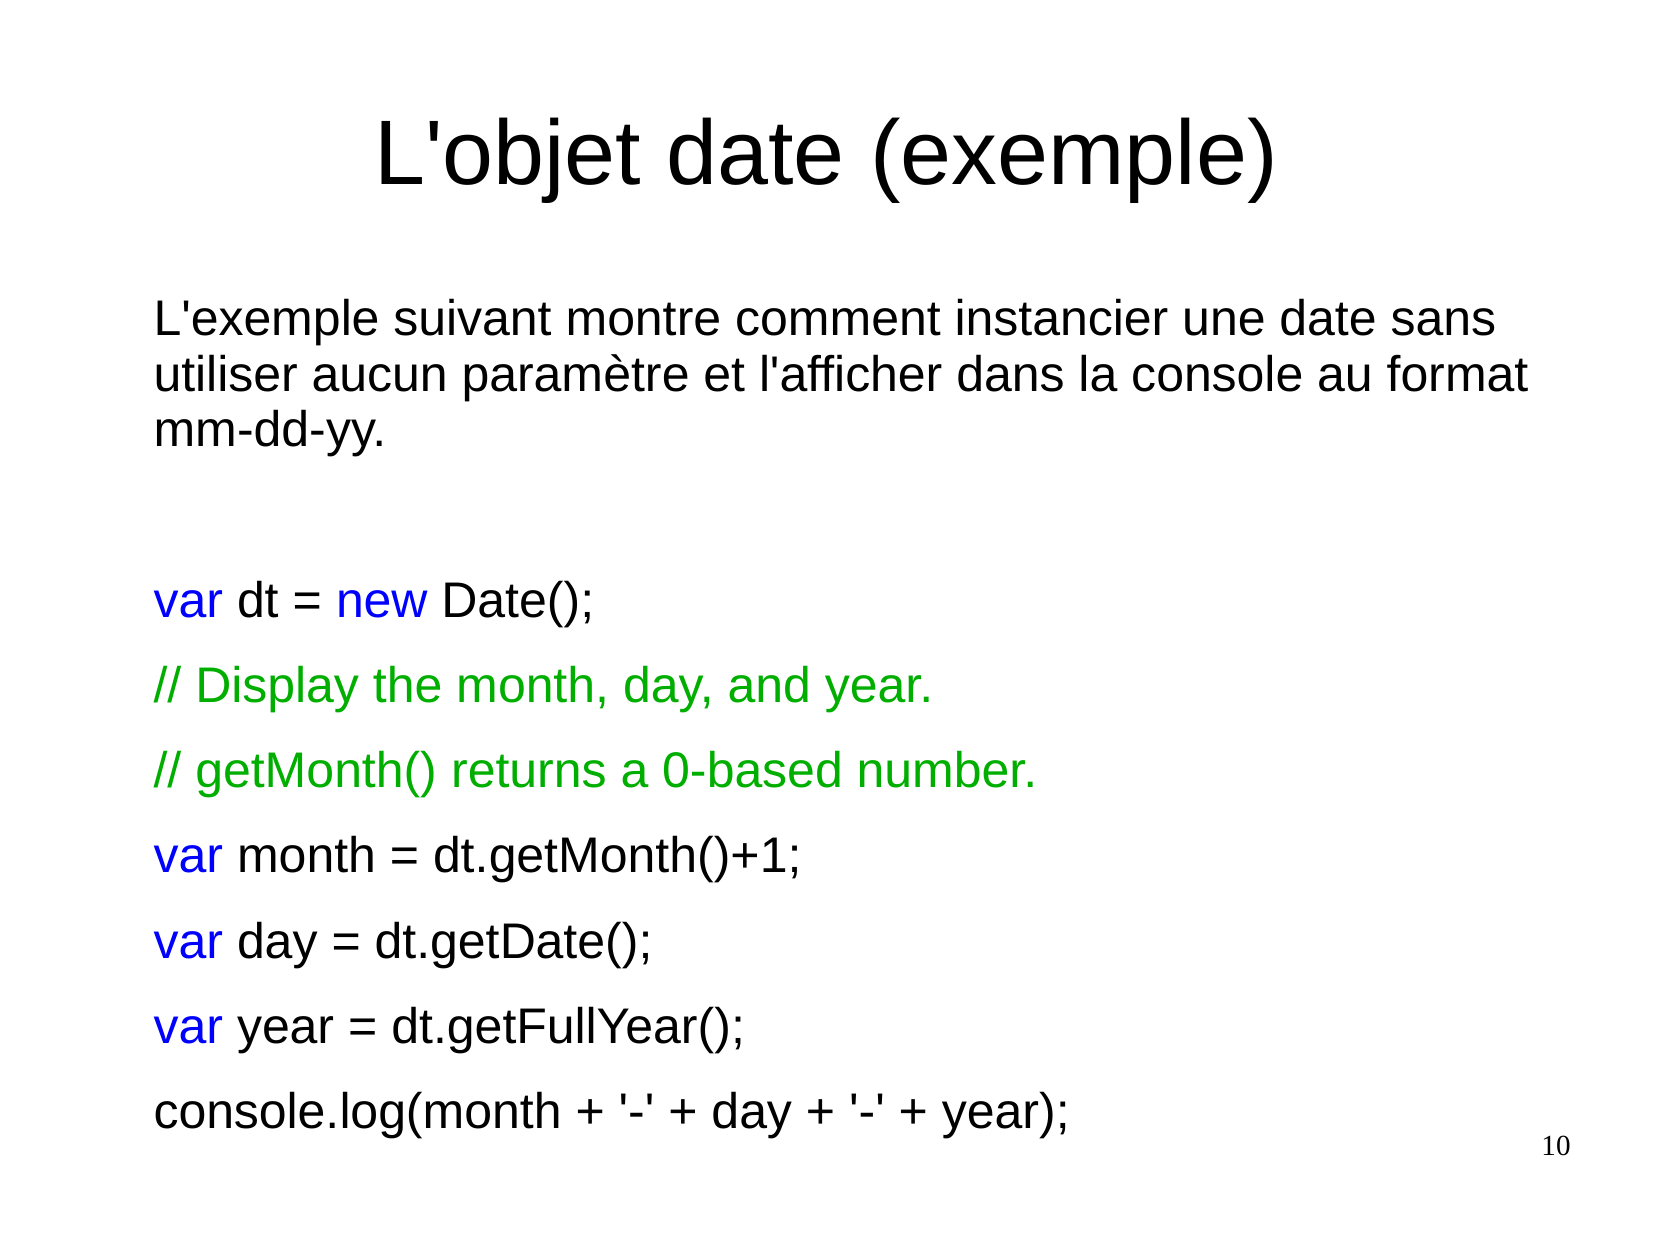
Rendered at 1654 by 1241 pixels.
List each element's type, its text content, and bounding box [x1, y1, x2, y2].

title L'objet date (exemple) [82, 49, 1571, 257]
list L'exemple suivant montre comment instancier une date sans utiliser aucun paramètre et l'afficher dans la console au format mm-dd-yy. var dt = new Date(); // Display the month, day, and year. // getMonth() returns a 0-based number. var month = dt.getMonth()+1; var day = dt.getDate(); var year = dt.getFullYear(); console.log(month + '-' + day + '-' + year); [82, 290, 1571, 1225]
